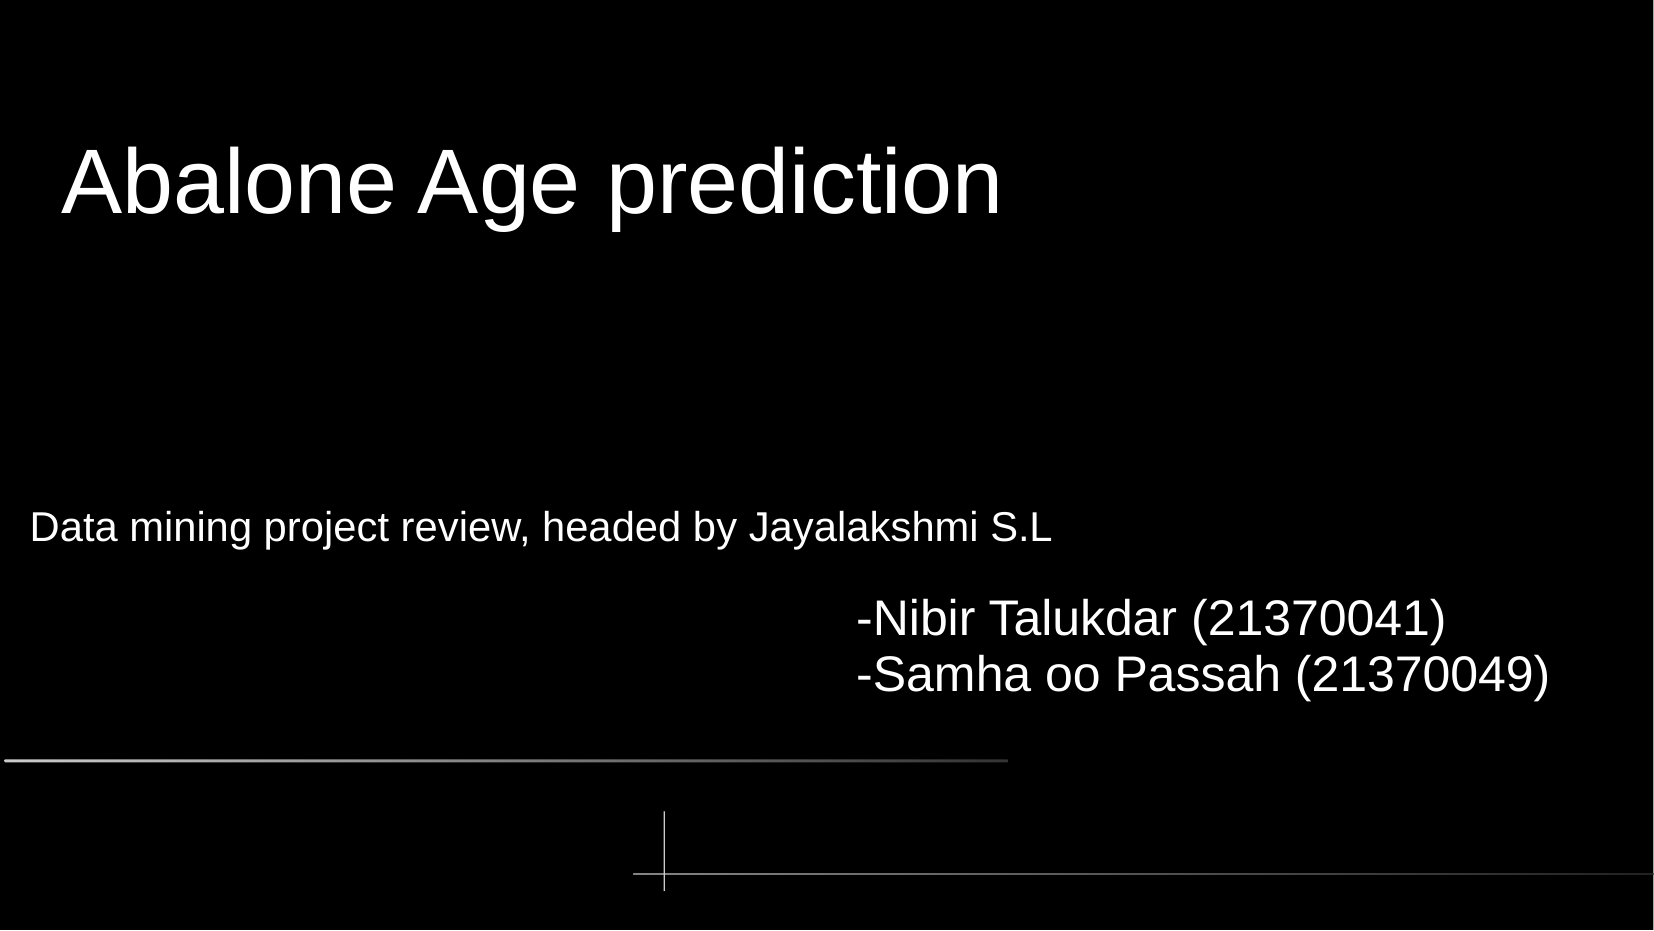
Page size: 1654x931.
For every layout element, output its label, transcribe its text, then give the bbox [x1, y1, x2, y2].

title Data mining project review, headed by Jayalakshmi S.L [29, 472, 1506, 581]
title Abalone Age prediction [61, 128, 1538, 237]
title -Nibir Talukdar (21370041) -Samha oo Passah (21370049) [856, 590, 1595, 703]
